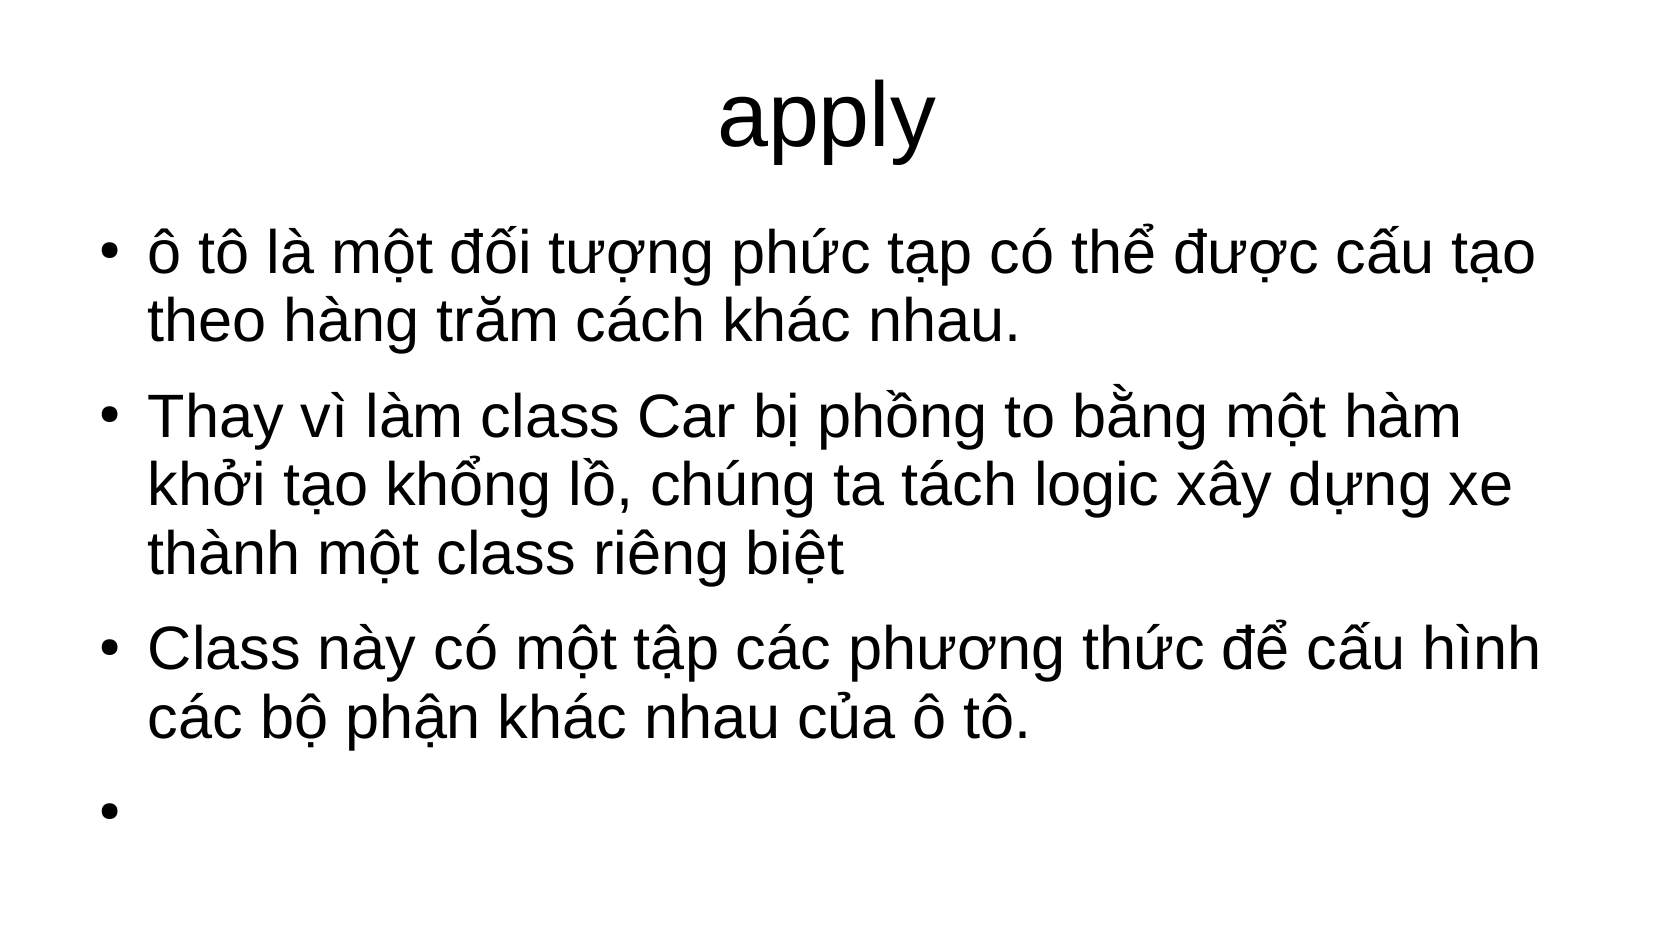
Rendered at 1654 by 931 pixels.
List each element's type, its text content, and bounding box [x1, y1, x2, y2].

title apply [82, 37, 1571, 193]
list ô tô là một đối tượng phức tạp có thể được cấu tạo theo hàng trăm cách khác nhau. Thay vì làm class Car bị phồng to bằng một hàm khởi tạo khổng lồ, chúng ta tách logic xây dựng xe thành một class riêng biệt Class này có một tập các phương thức để cấu hình các bộ phận khác nhau của ô tô. [82, 217, 1571, 758]
